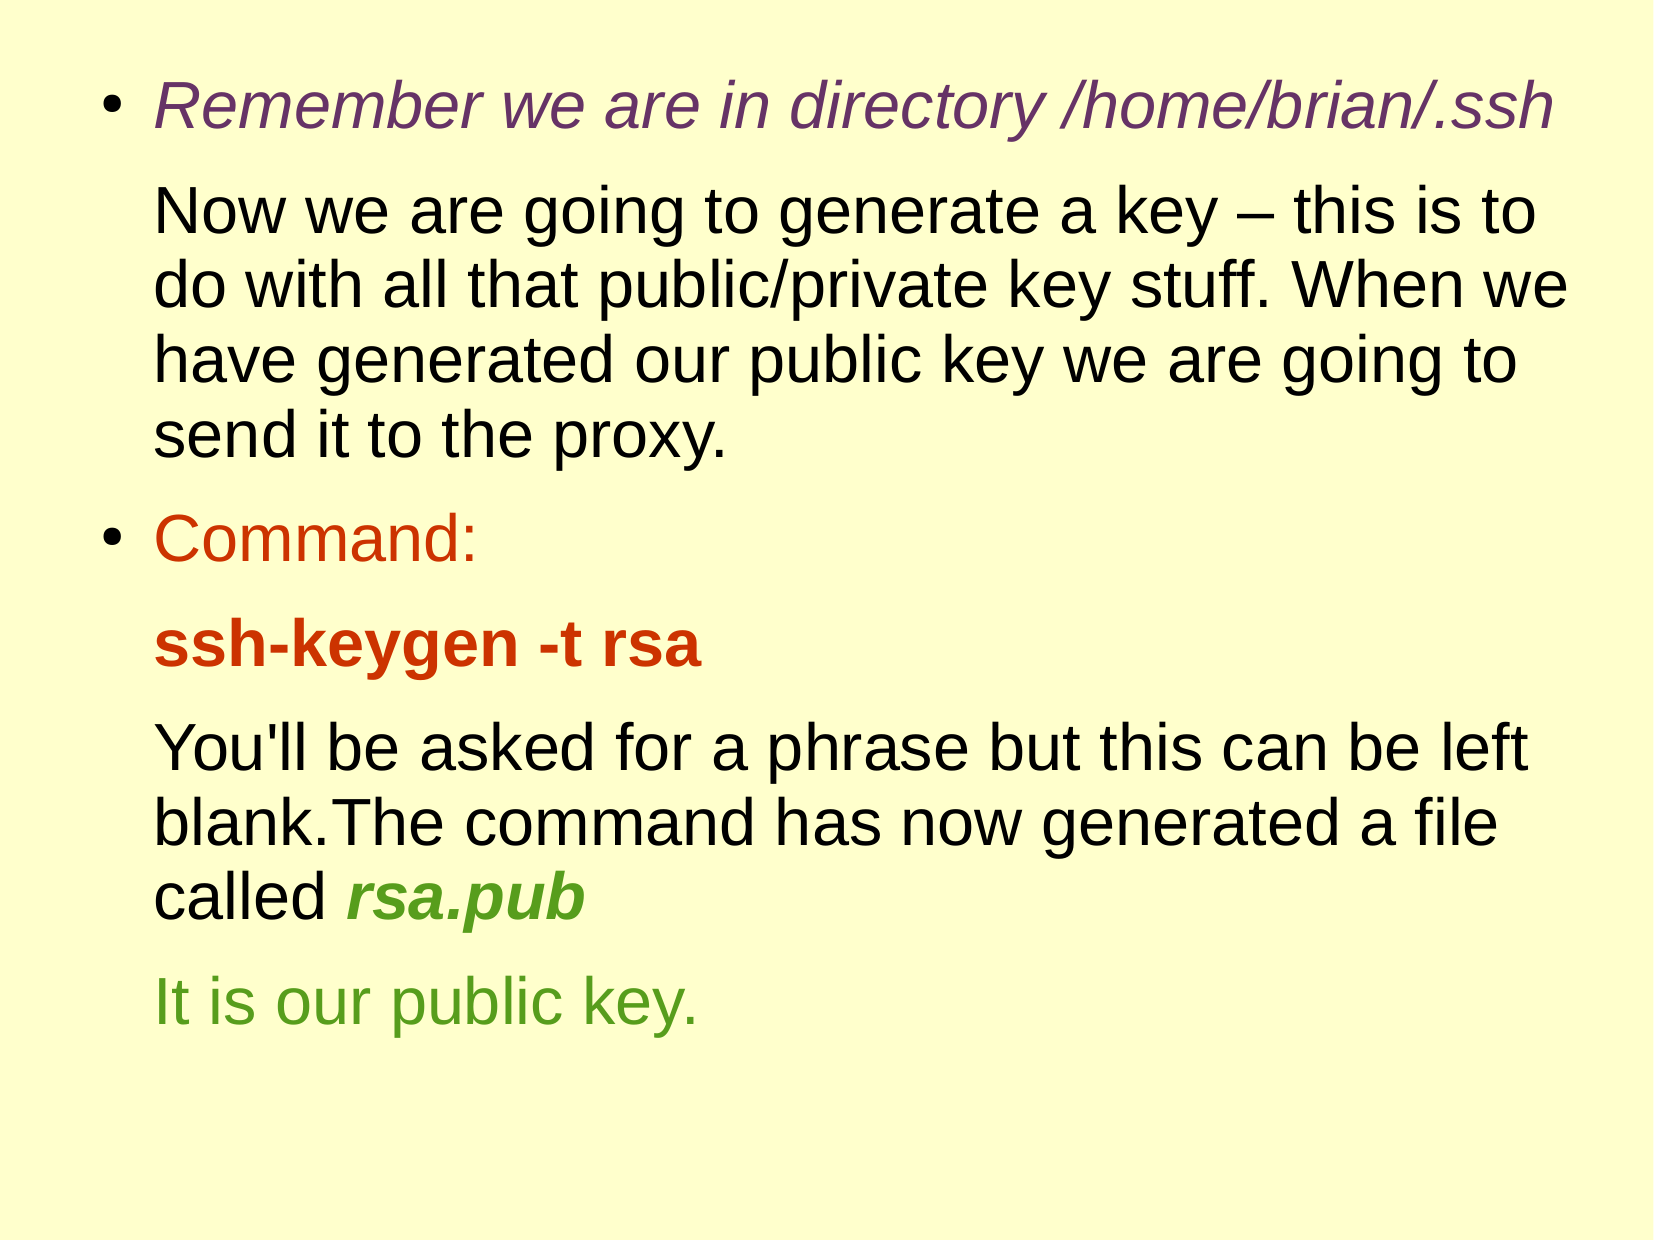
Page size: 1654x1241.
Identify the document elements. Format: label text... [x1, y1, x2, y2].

list Remember we are in directory /home/brian/.ssh Now we are going to generate a key – this is to do with all that public/private key stuff. When we have generated our public key we are going to send it to the proxy. Command: ssh-keygen -t rsa You'll be asked for a phrase but this can be left blank.The command has now generated a file called rsa.pub It is our public key. [82, 68, 1571, 1186]
